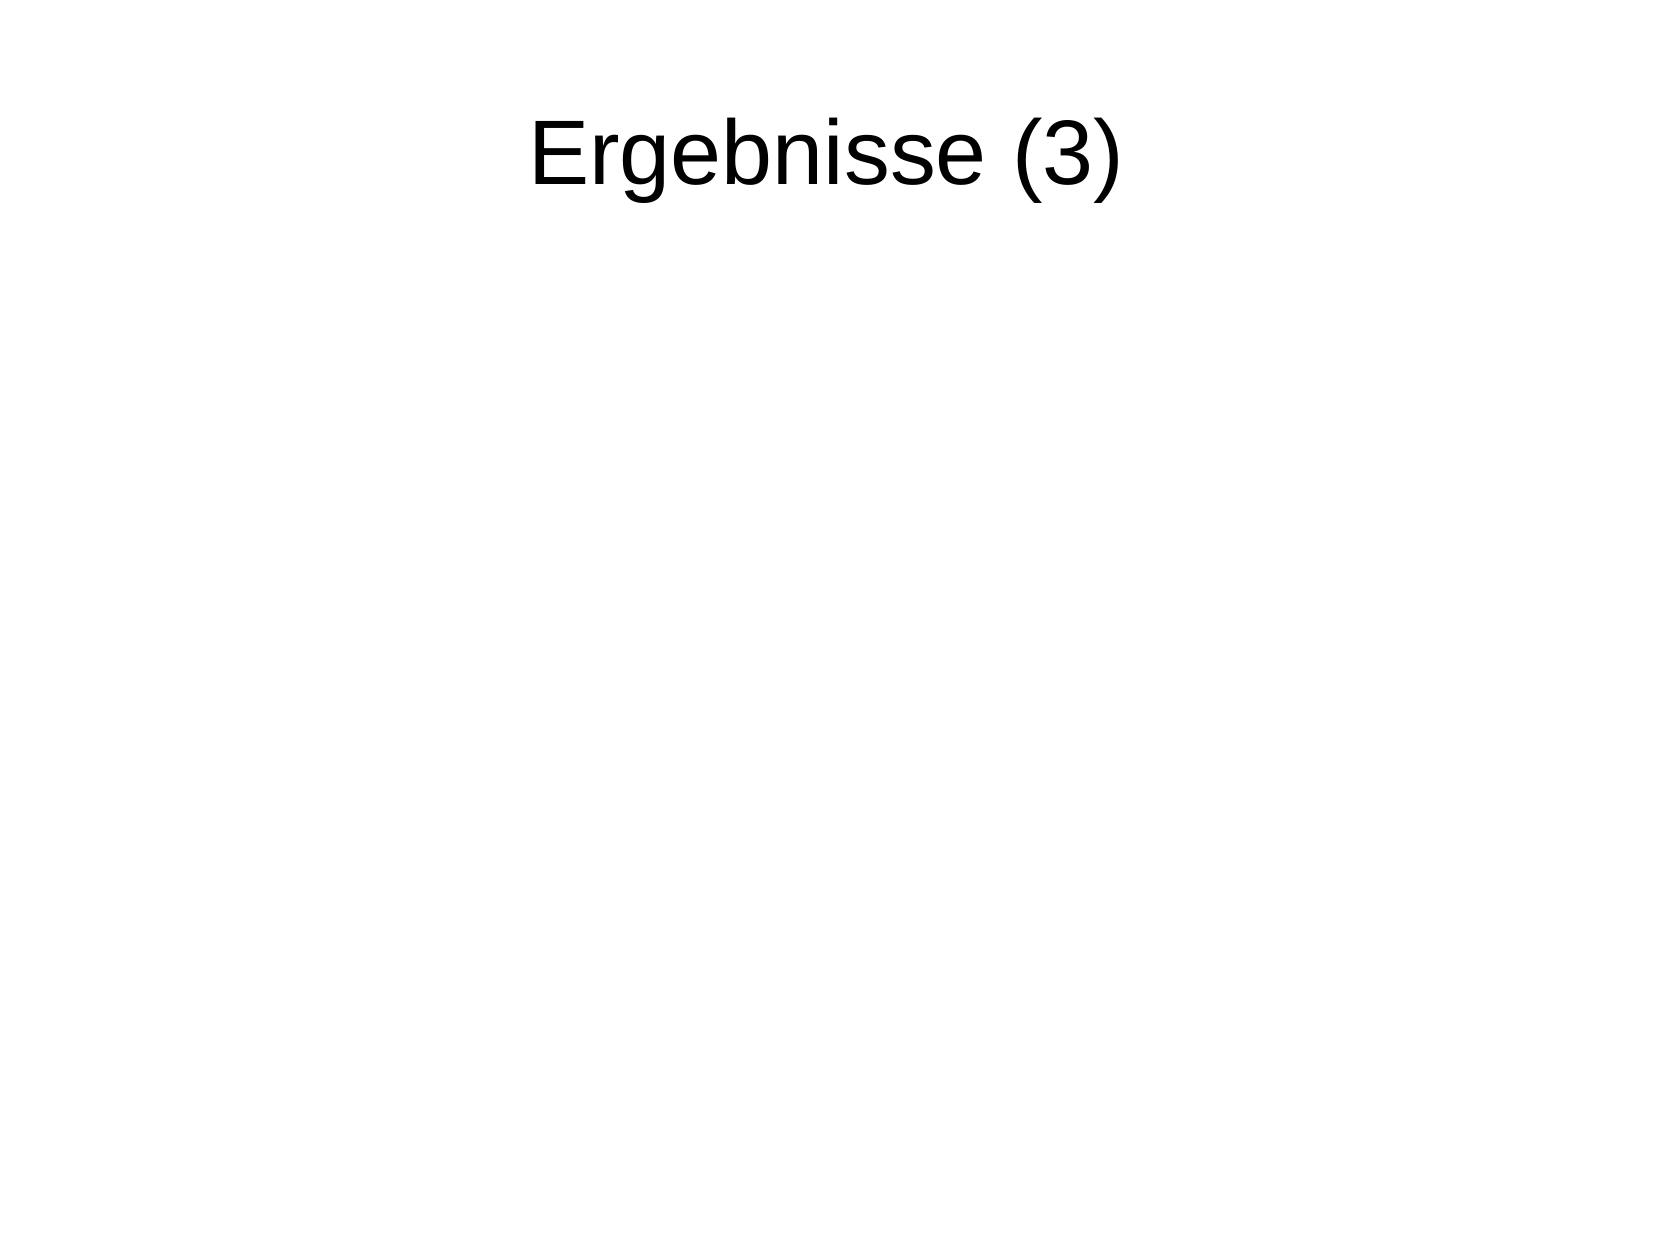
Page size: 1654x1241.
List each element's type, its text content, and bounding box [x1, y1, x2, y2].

title Ergebnisse (3) [82, 56, 1571, 250]
